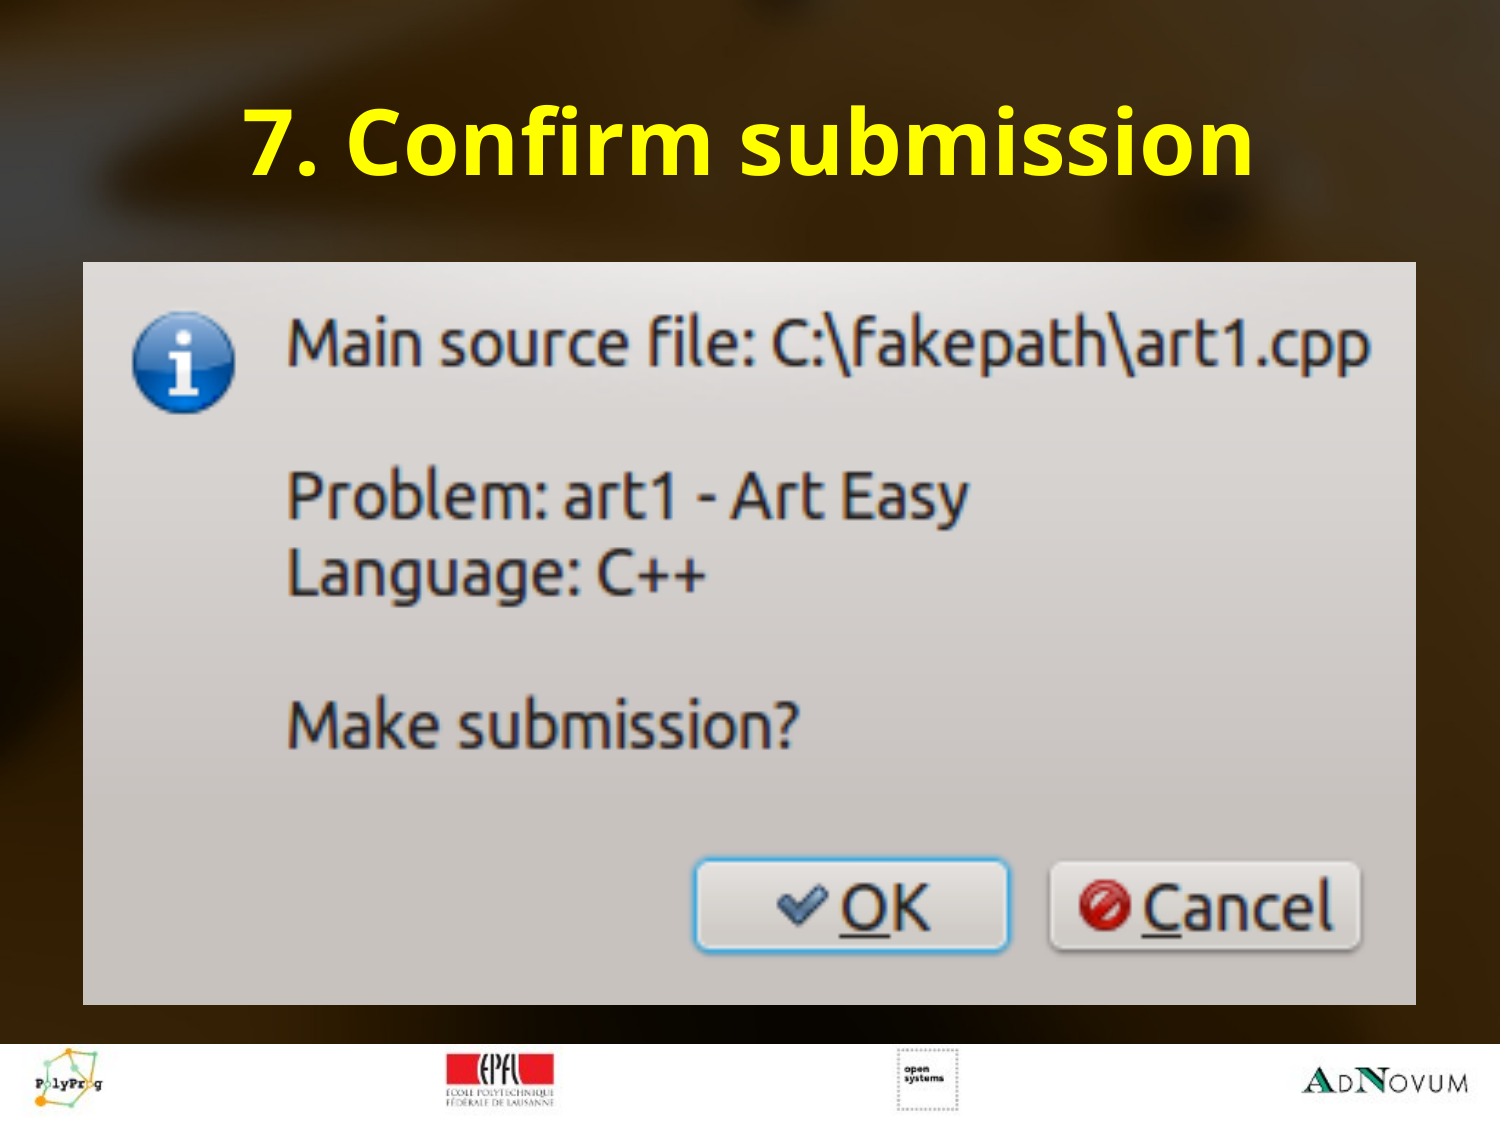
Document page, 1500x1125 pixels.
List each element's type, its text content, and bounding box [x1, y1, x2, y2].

title 7. Confirm submission [75, 45, 1425, 233]
picture [0, 0, 1500, 1120]
